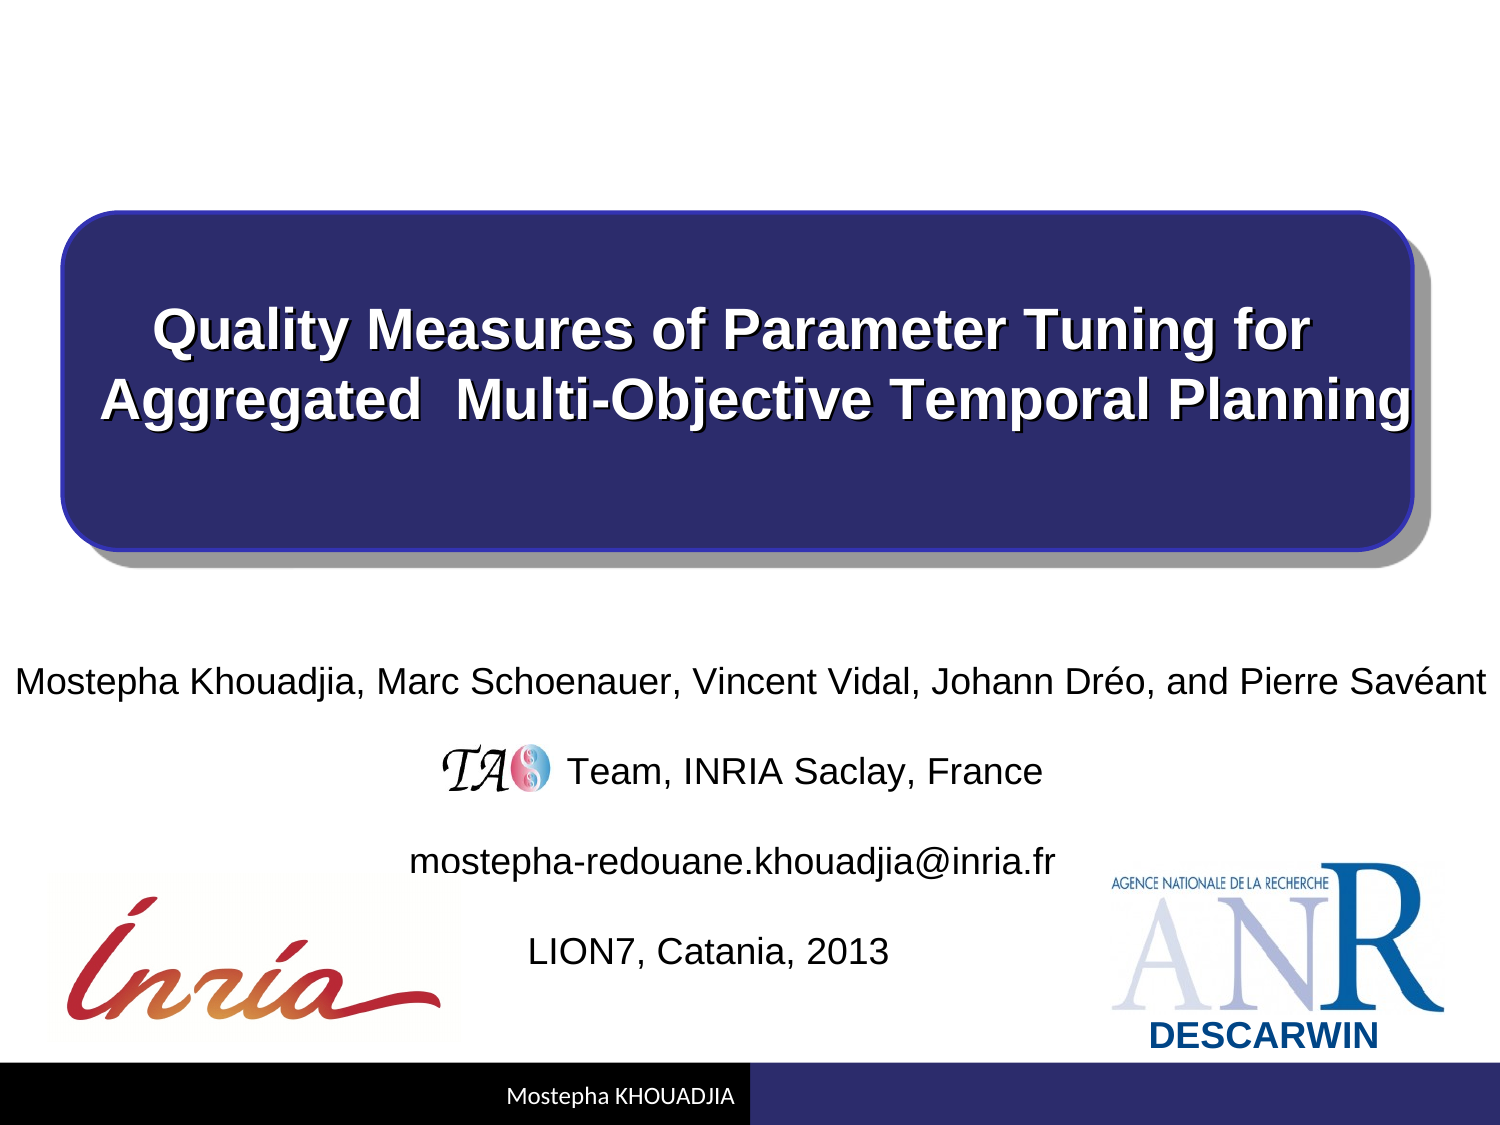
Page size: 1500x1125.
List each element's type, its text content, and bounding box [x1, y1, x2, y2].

text_box Quality Measures of Parameter Tuning for Aggregated Multi-Objective Temporal Planning [35, 283, 1430, 439]
picture [1110, 861, 1445, 1015]
text_box DESCARWIN [1133, 1003, 1395, 1064]
text_box Mostepha Khouadjia, Marc Schoenauer, Vincent Vidal, Johann Dréo, and Pierre Savéant Team, INRIA Saclay, France mostepha-redouane.khouadjia@inria.fr LION7, Catania, 2013 [0, 649, 1500, 980]
picture [435, 744, 554, 792]
picture [47, 873, 461, 1042]
